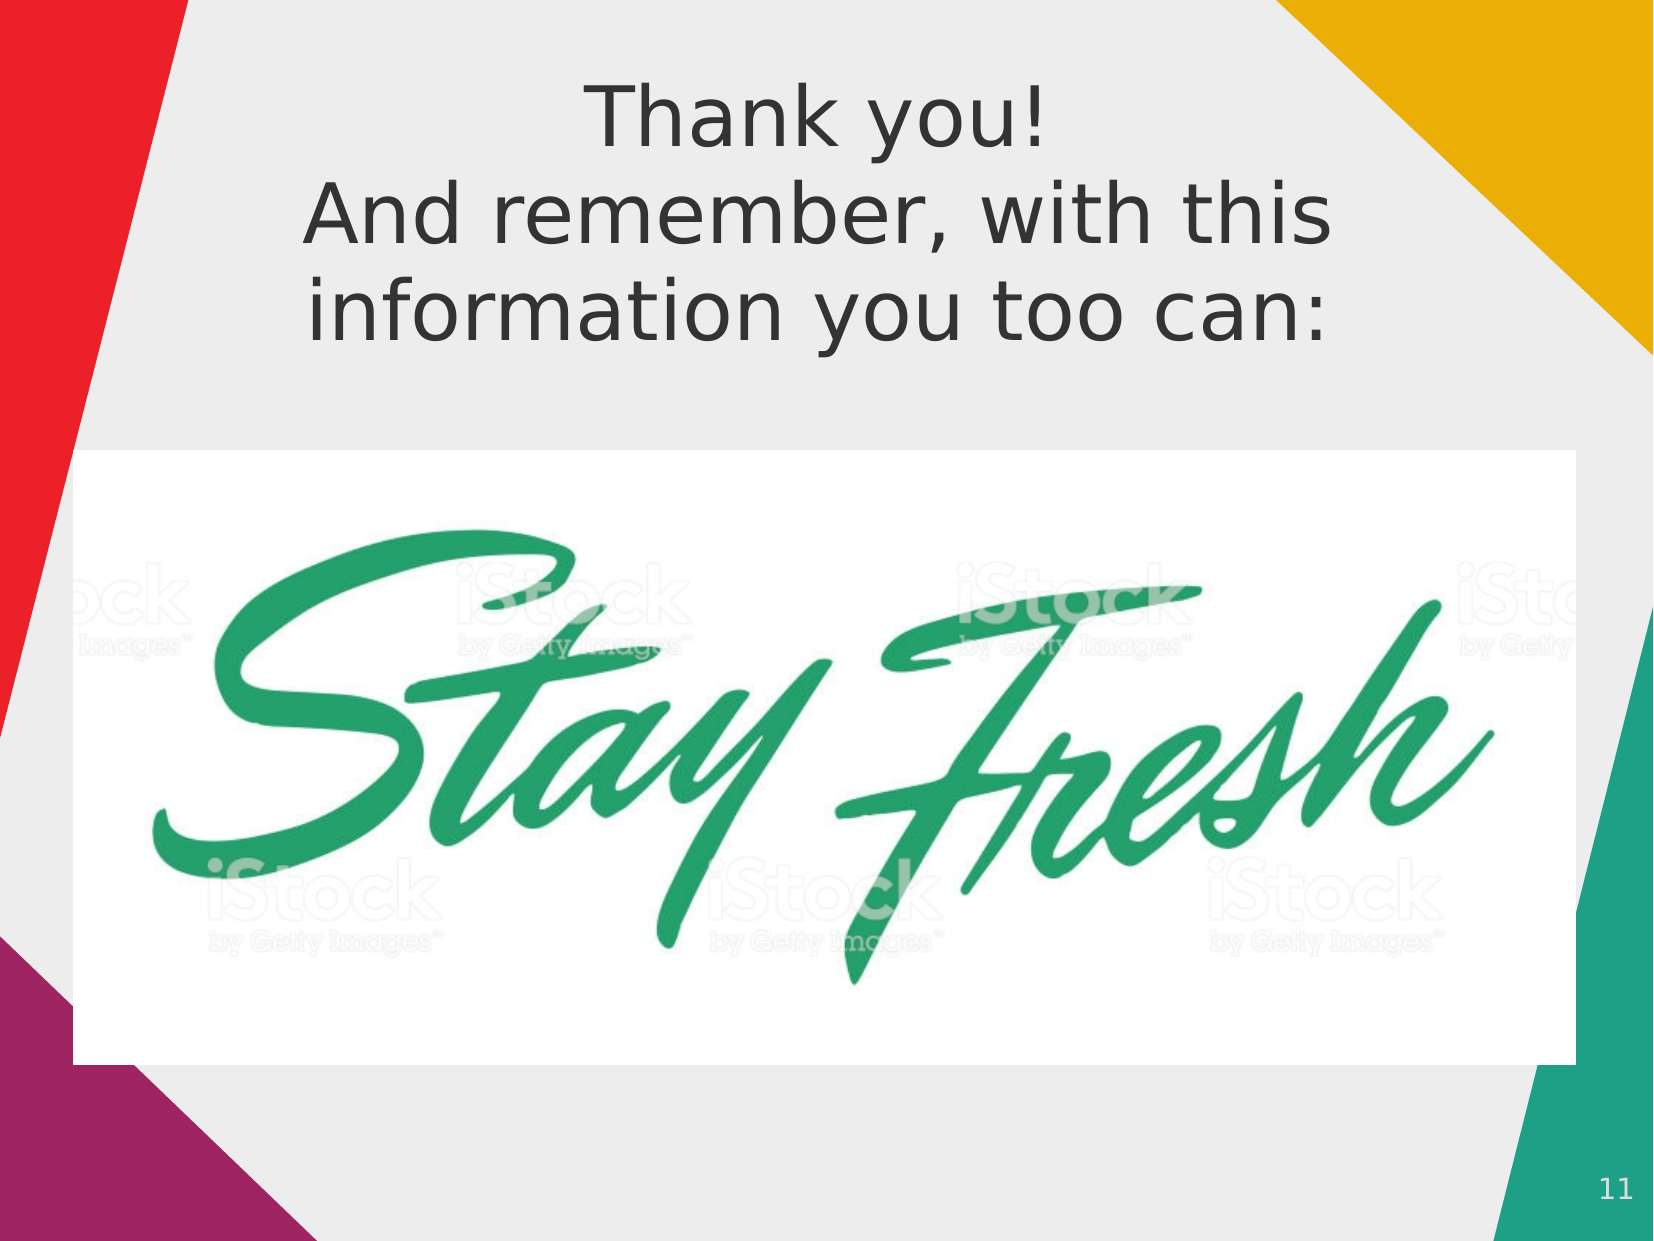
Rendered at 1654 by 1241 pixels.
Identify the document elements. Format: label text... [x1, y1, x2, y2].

picture [73, 450, 1576, 1066]
title Thank you! And remember, with this information you too can: [106, 68, 1531, 361]
